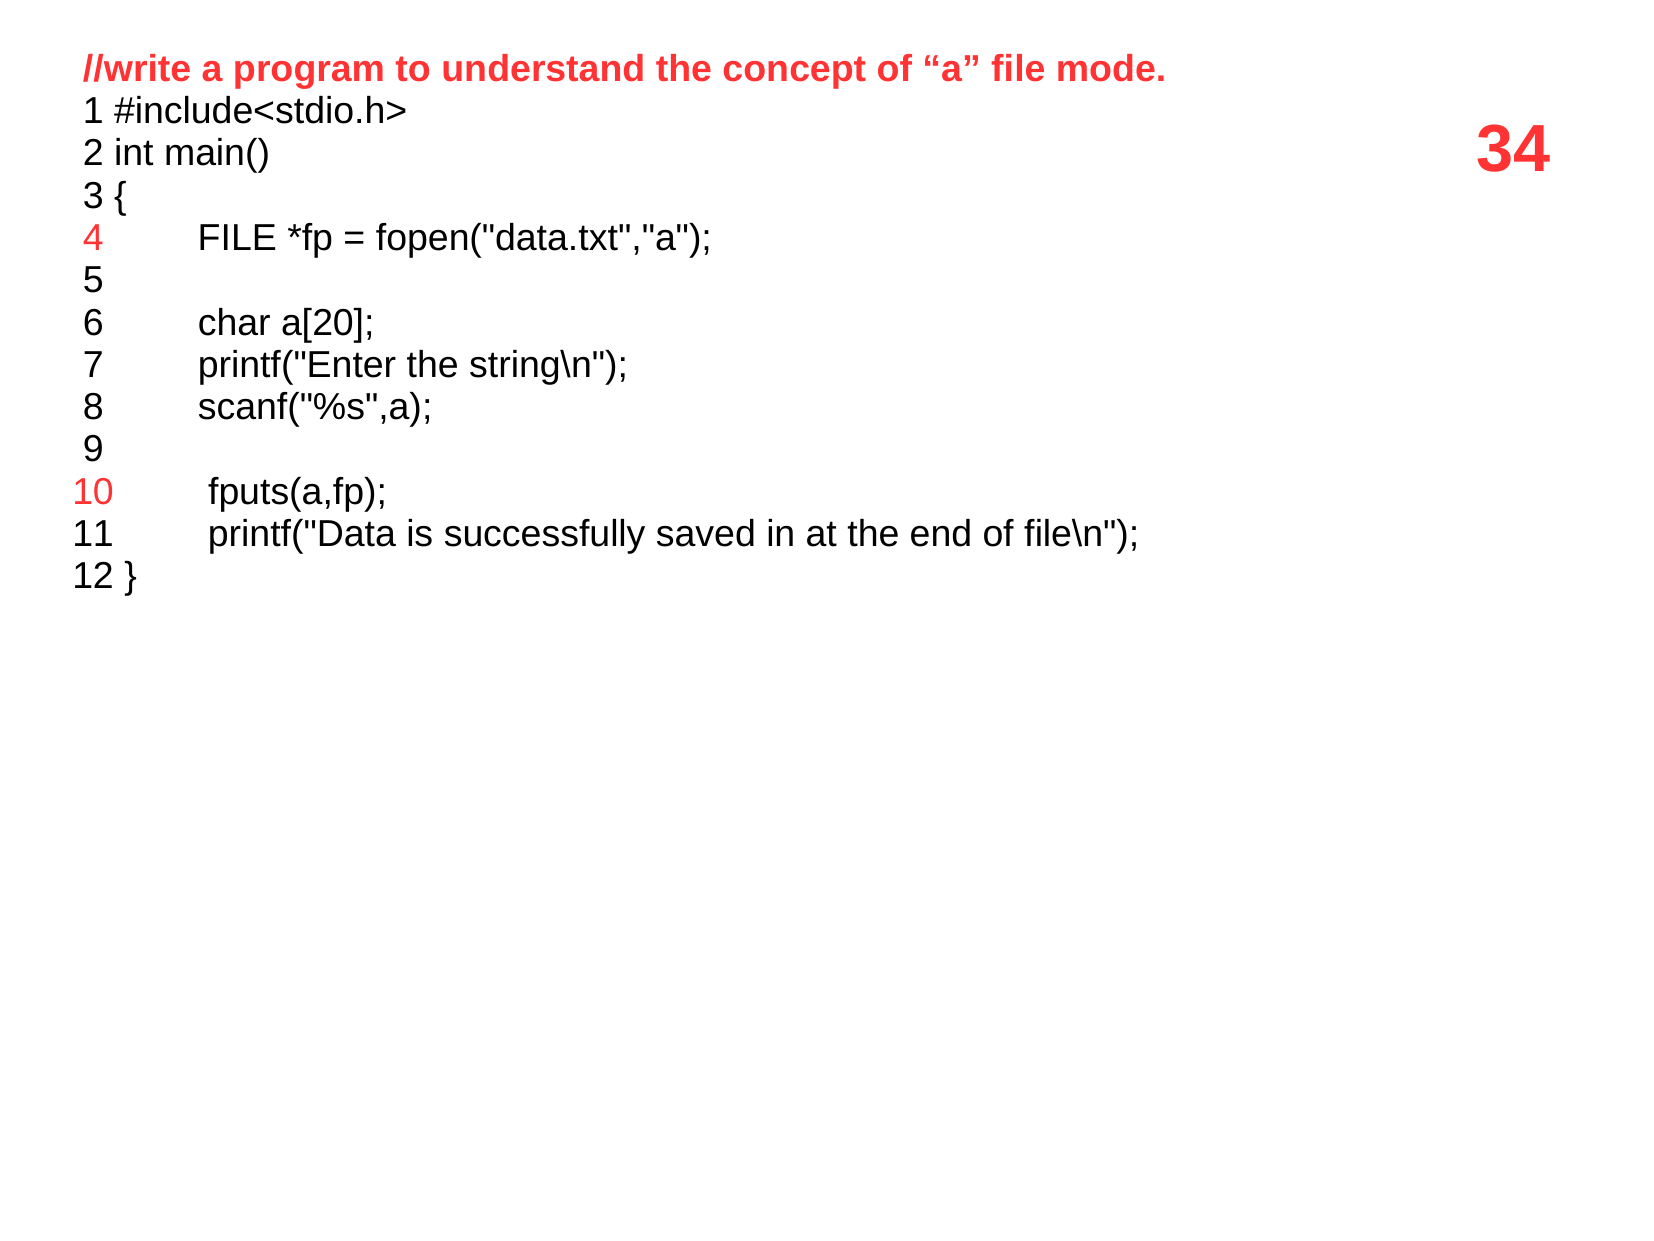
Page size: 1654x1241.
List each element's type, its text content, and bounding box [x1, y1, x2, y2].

text_box //write a program to understand the concept of “a” file mode. 1 #include<stdio.h> 2 int main() 3 { 4 FILE *fp = fopen("data.txt","a"); 5 6 char a[20]; 7 printf("Enter the string\n"); 8 scanf("%s",a); 9 10 fputs(a,fp); 11 printf("Data is successfully saved in at the end of file\n"); 12 } [47, 40, 1266, 608]
text_box 34 [1461, 103, 1566, 199]
